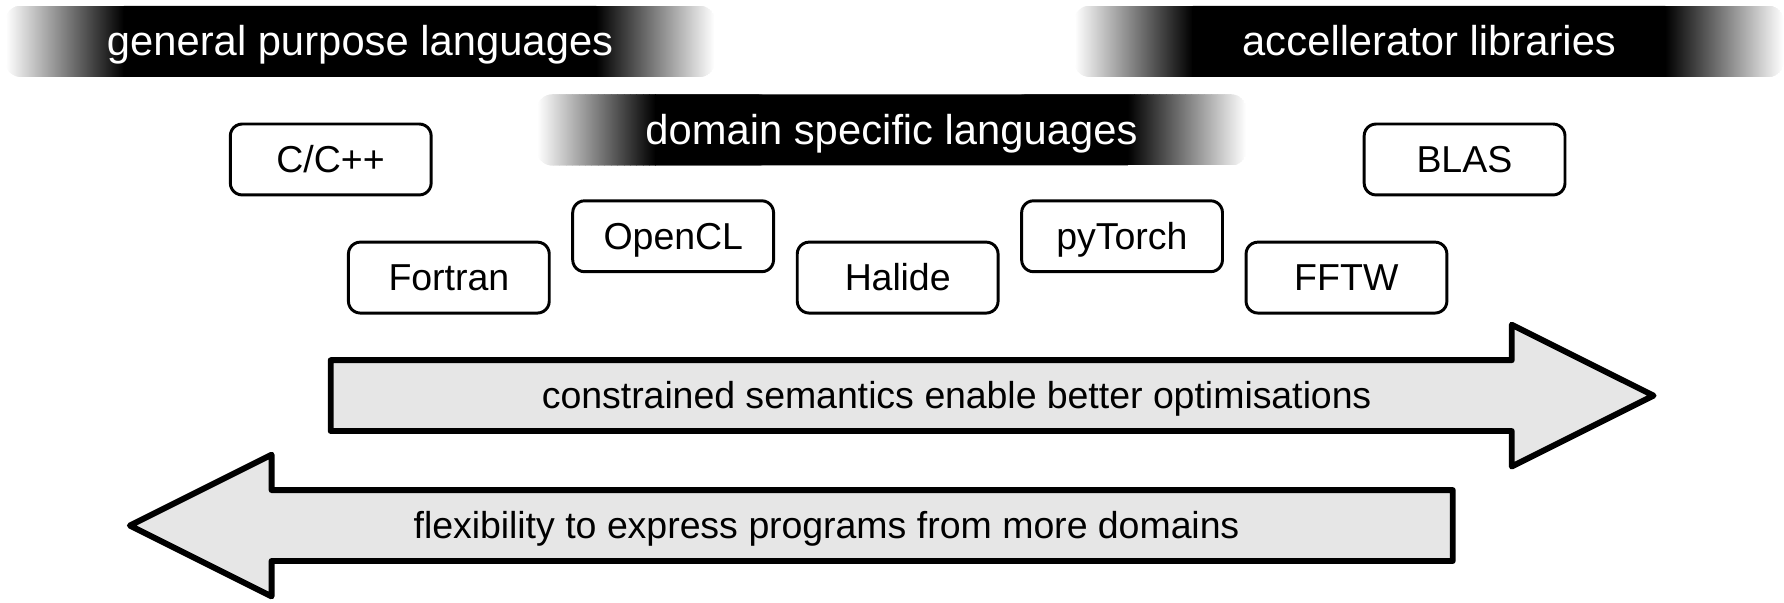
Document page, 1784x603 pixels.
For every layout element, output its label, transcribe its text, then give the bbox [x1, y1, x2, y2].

text_box [112, 35, 123, 52]
text_box flexibility to express programs from more domains [129, 454, 1453, 597]
text_box [651, 124, 655, 141]
text_box OpenCL [572, 200, 774, 272]
text_box Halide [797, 242, 999, 314]
text_box [597, 5, 715, 77]
text_box [1128, 94, 1247, 166]
text_box [1074, 5, 1192, 77]
text_box [5, 5, 123, 77]
text_box Fortran [348, 242, 550, 314]
text_box pyTorch [1021, 200, 1223, 272]
text_box C/C++ [230, 124, 432, 195]
text_box [537, 94, 655, 166]
text_box [597, 44, 608, 53]
text_box general purpose languages [123, 5, 597, 77]
text_box constrained semantics enable better optimisations [330, 324, 1654, 467]
text_box [1666, 5, 1784, 77]
text_box accellerator libraries [1192, 5, 1666, 77]
text_box domain specific languages [655, 94, 1128, 166]
text_box BLAS [1364, 124, 1566, 195]
text_box FFTW [1246, 242, 1447, 314]
